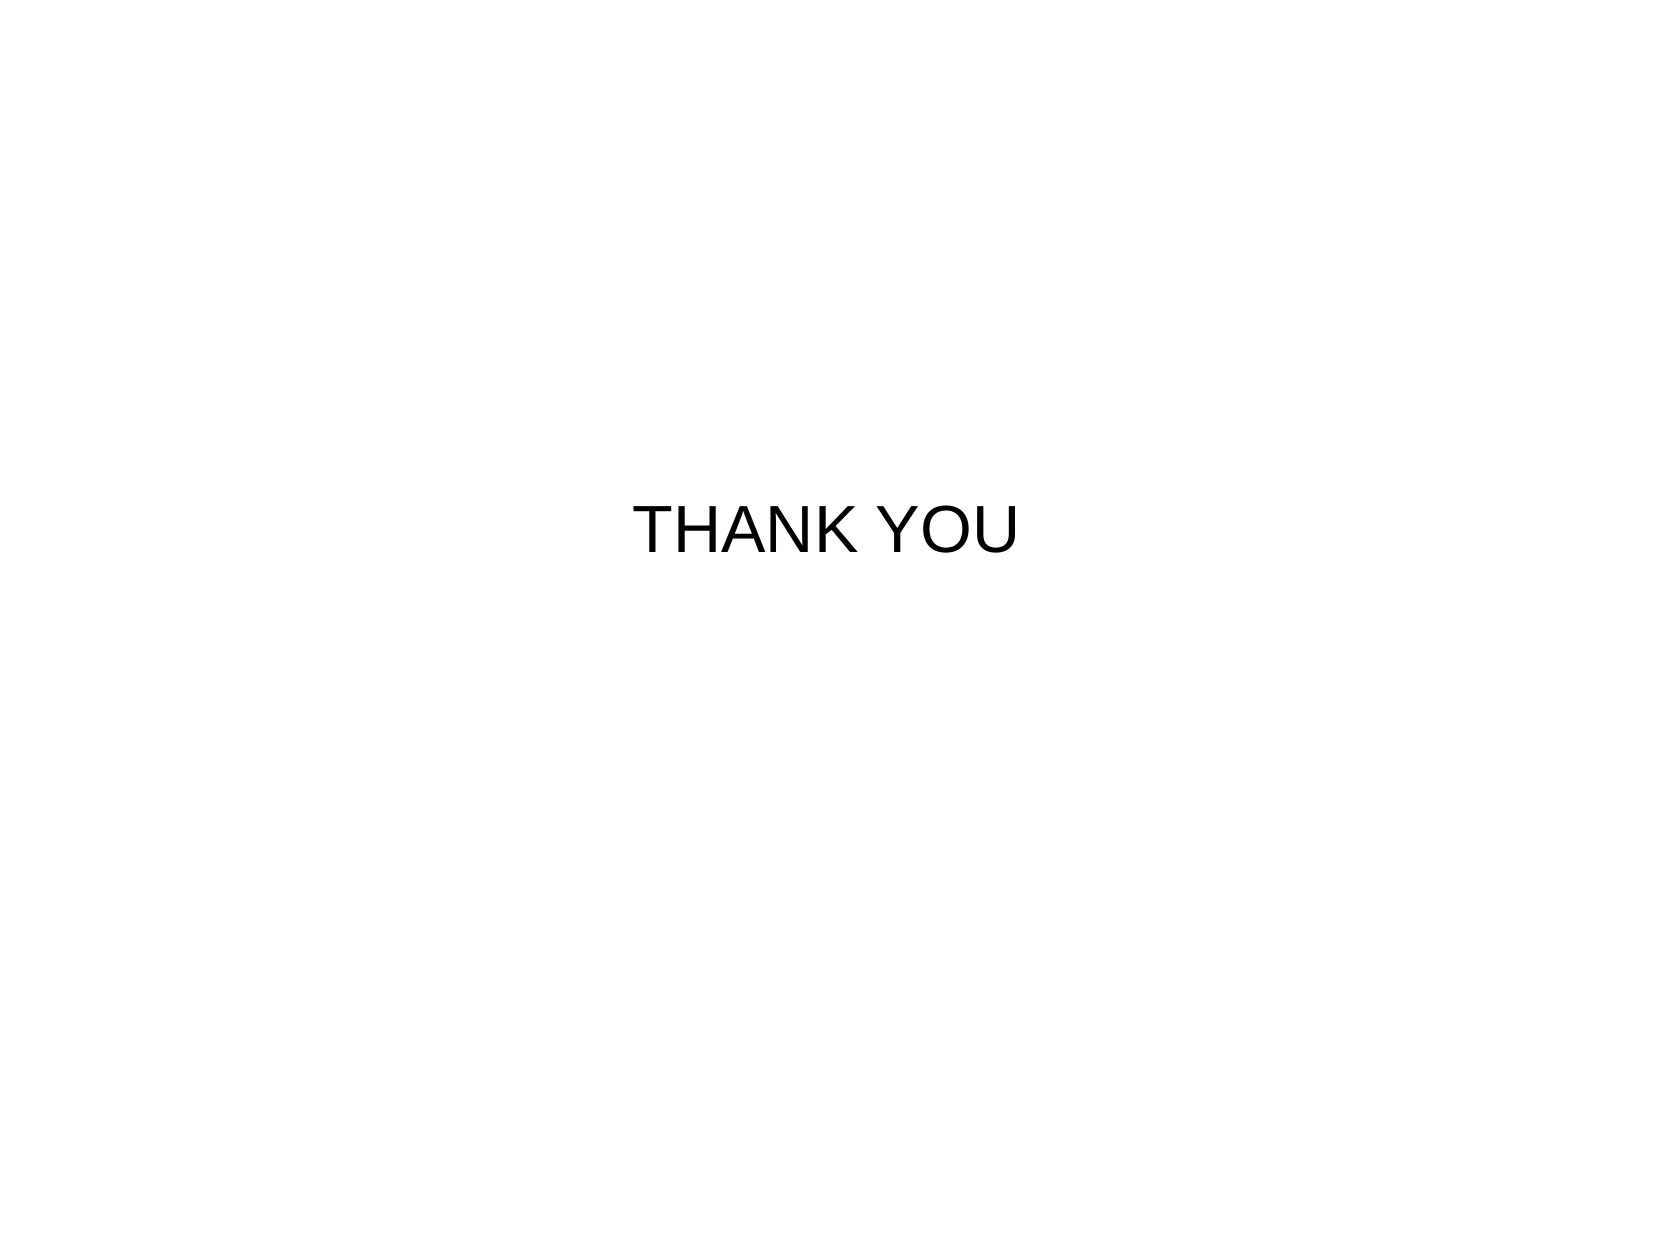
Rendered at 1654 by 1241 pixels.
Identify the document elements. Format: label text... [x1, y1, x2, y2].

subtitle THANK YOU [82, 49, 1571, 1010]
